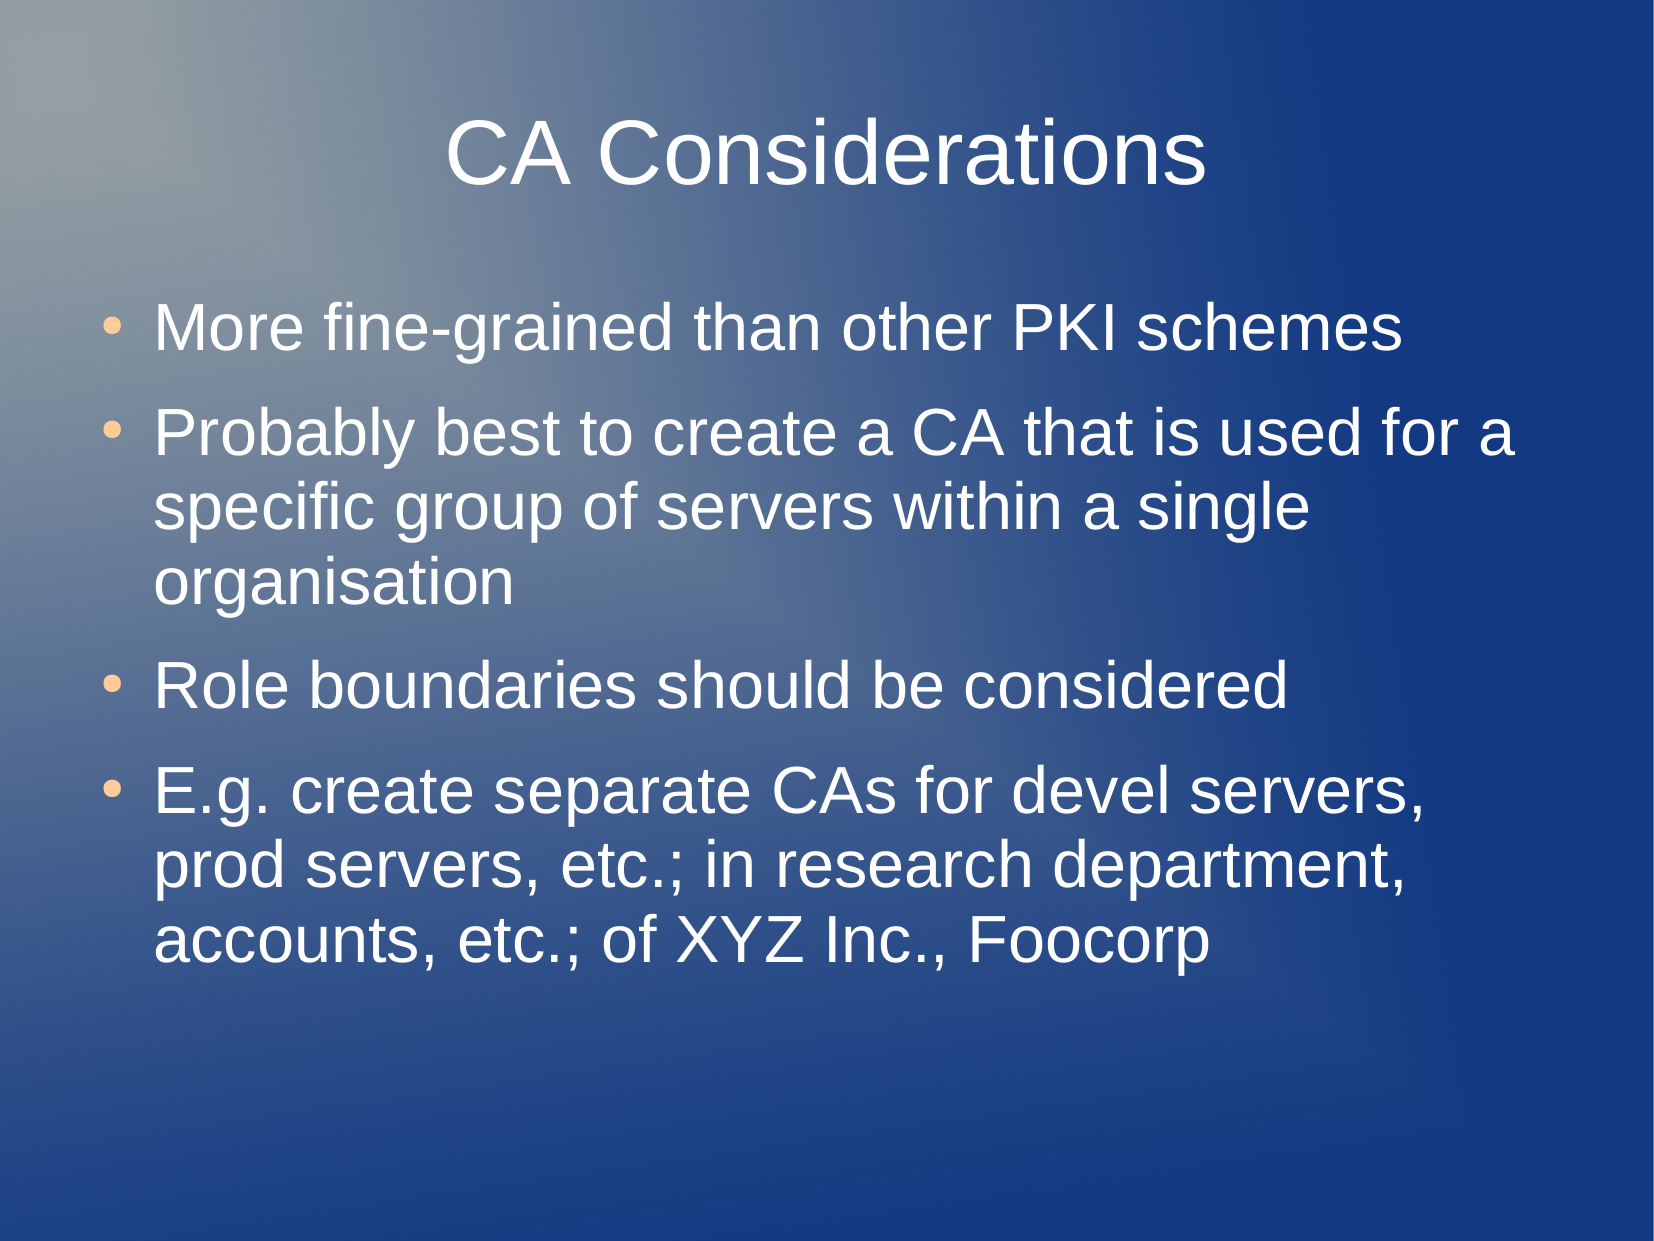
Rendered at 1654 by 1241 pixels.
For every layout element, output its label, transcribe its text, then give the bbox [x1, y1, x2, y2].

picture [0, 0, 1654, 1241]
title CA Considerations [82, 56, 1571, 250]
list More fine-grained than other PKI schemes Probably best to create a CA that is used for a specific group of servers within a single organisation Role boundaries should be considered E.g. create separate CAs for devel servers, prod servers, etc.; in research department, accounts, etc.; of XYZ Inc., Foocorp [82, 290, 1571, 1094]
